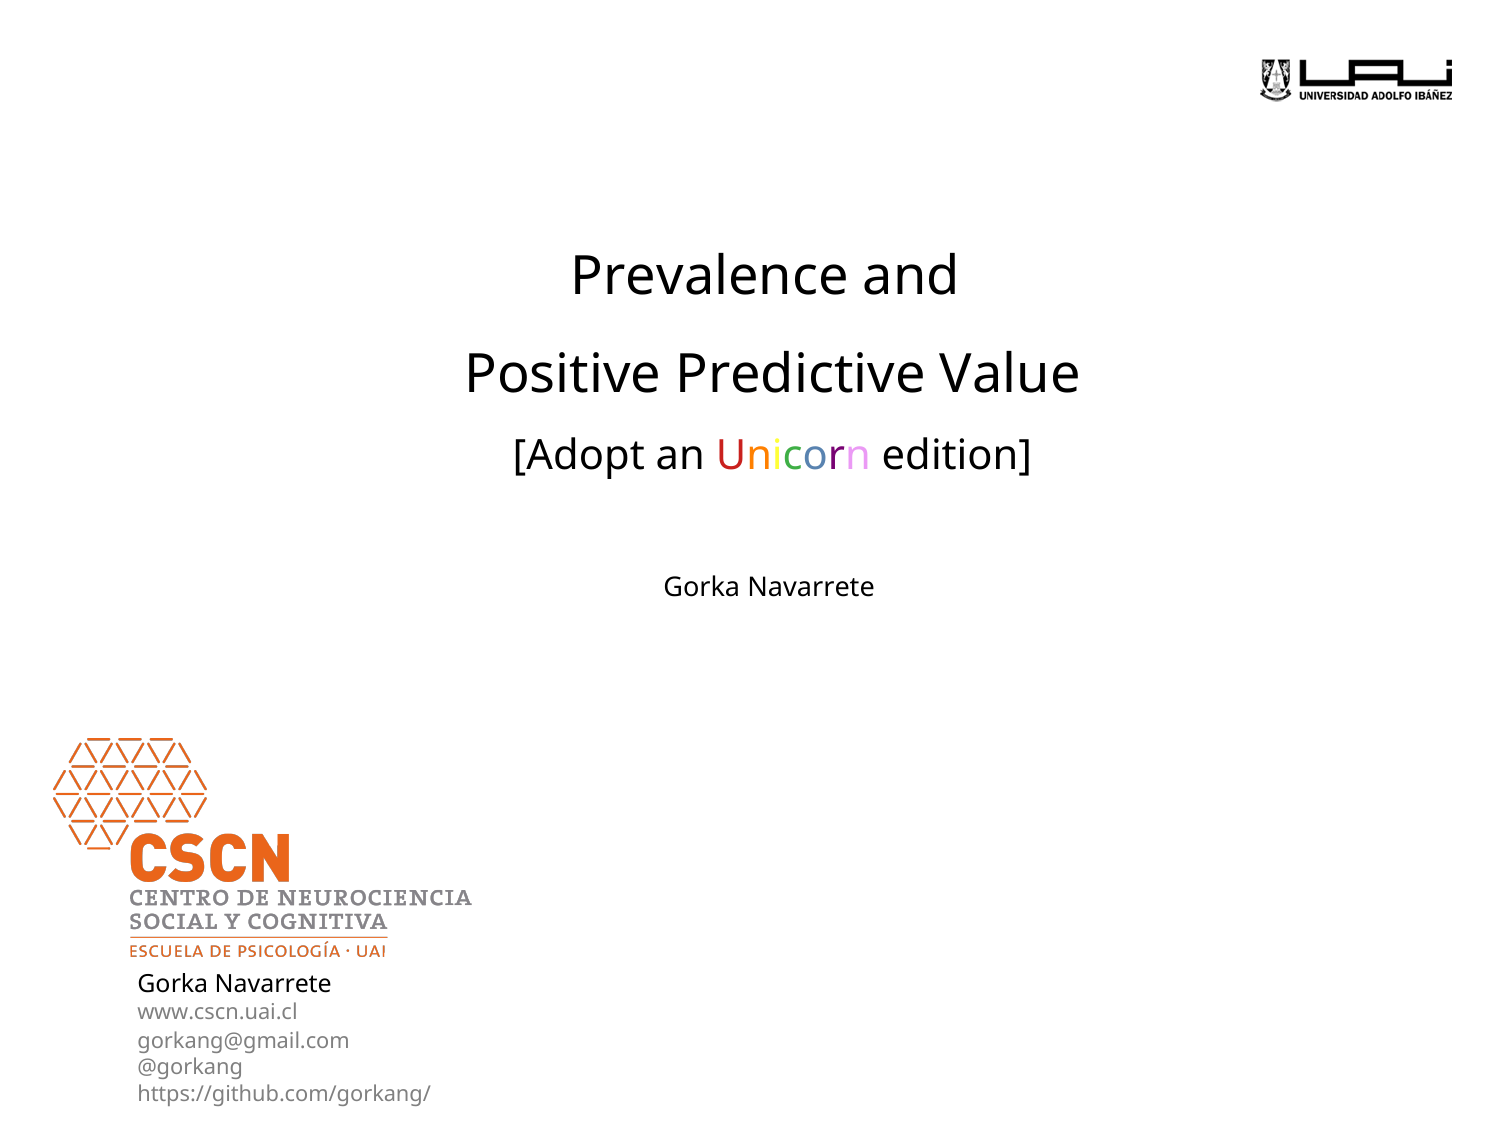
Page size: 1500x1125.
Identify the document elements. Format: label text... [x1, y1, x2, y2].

picture [1260, 59, 1452, 103]
text_box Gorka Navarrete www.cscn.uai.cl gorkang@gmail.com @gorkang https://github.com/gorkang/ [122, 945, 531, 1125]
picture [53, 738, 472, 957]
text_box Prevalence and Positive Predictive Value [Adopt an Unicorn edition] Gorka Navarrete [105, 149, 1441, 661]
